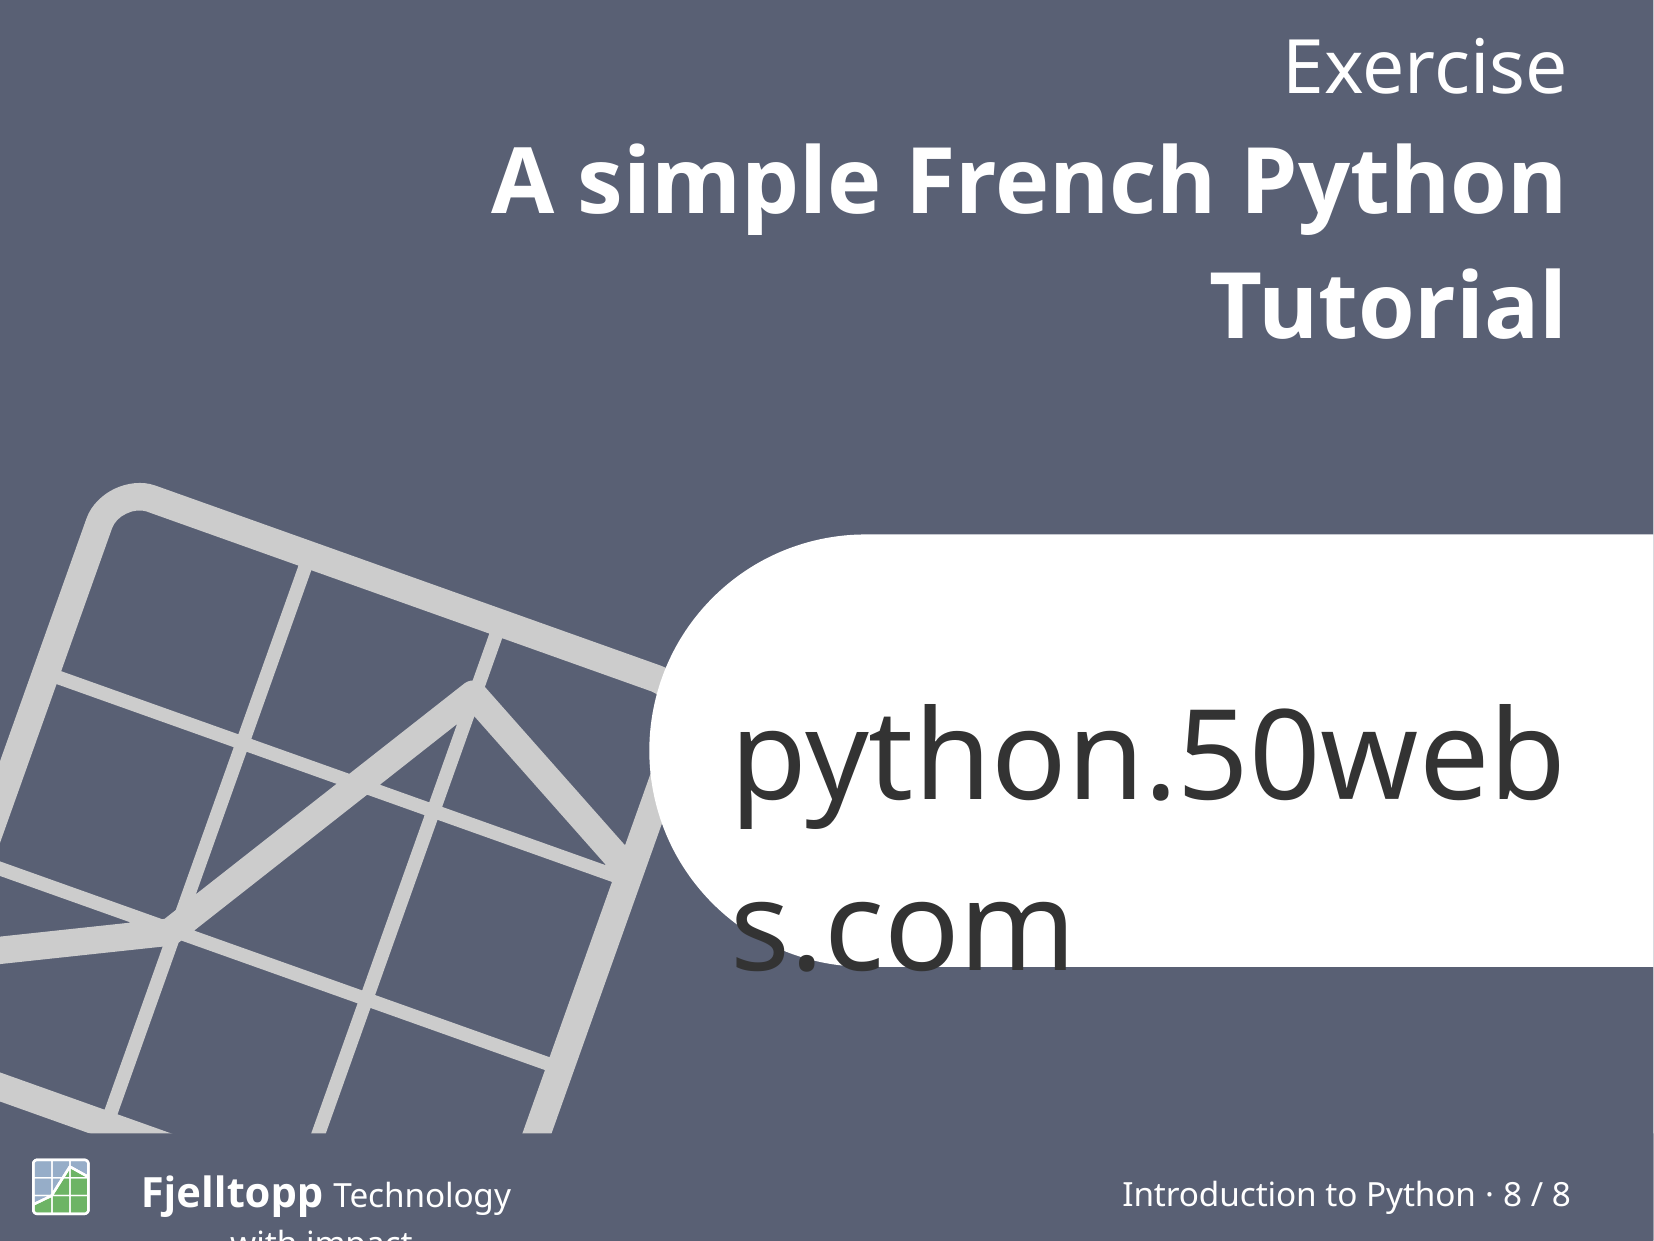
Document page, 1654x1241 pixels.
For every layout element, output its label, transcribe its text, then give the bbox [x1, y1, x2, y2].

text_box · <number> / 8 [699, 1171, 1571, 1214]
text_box python.50webs.com [716, 658, 1638, 986]
title Exercise A simple French Python Tutorial [292, 90, 1568, 415]
text_box [0, 482, 1654, 1241]
text_box Fjelltopp Technology with impact. [89, 1155, 563, 1224]
